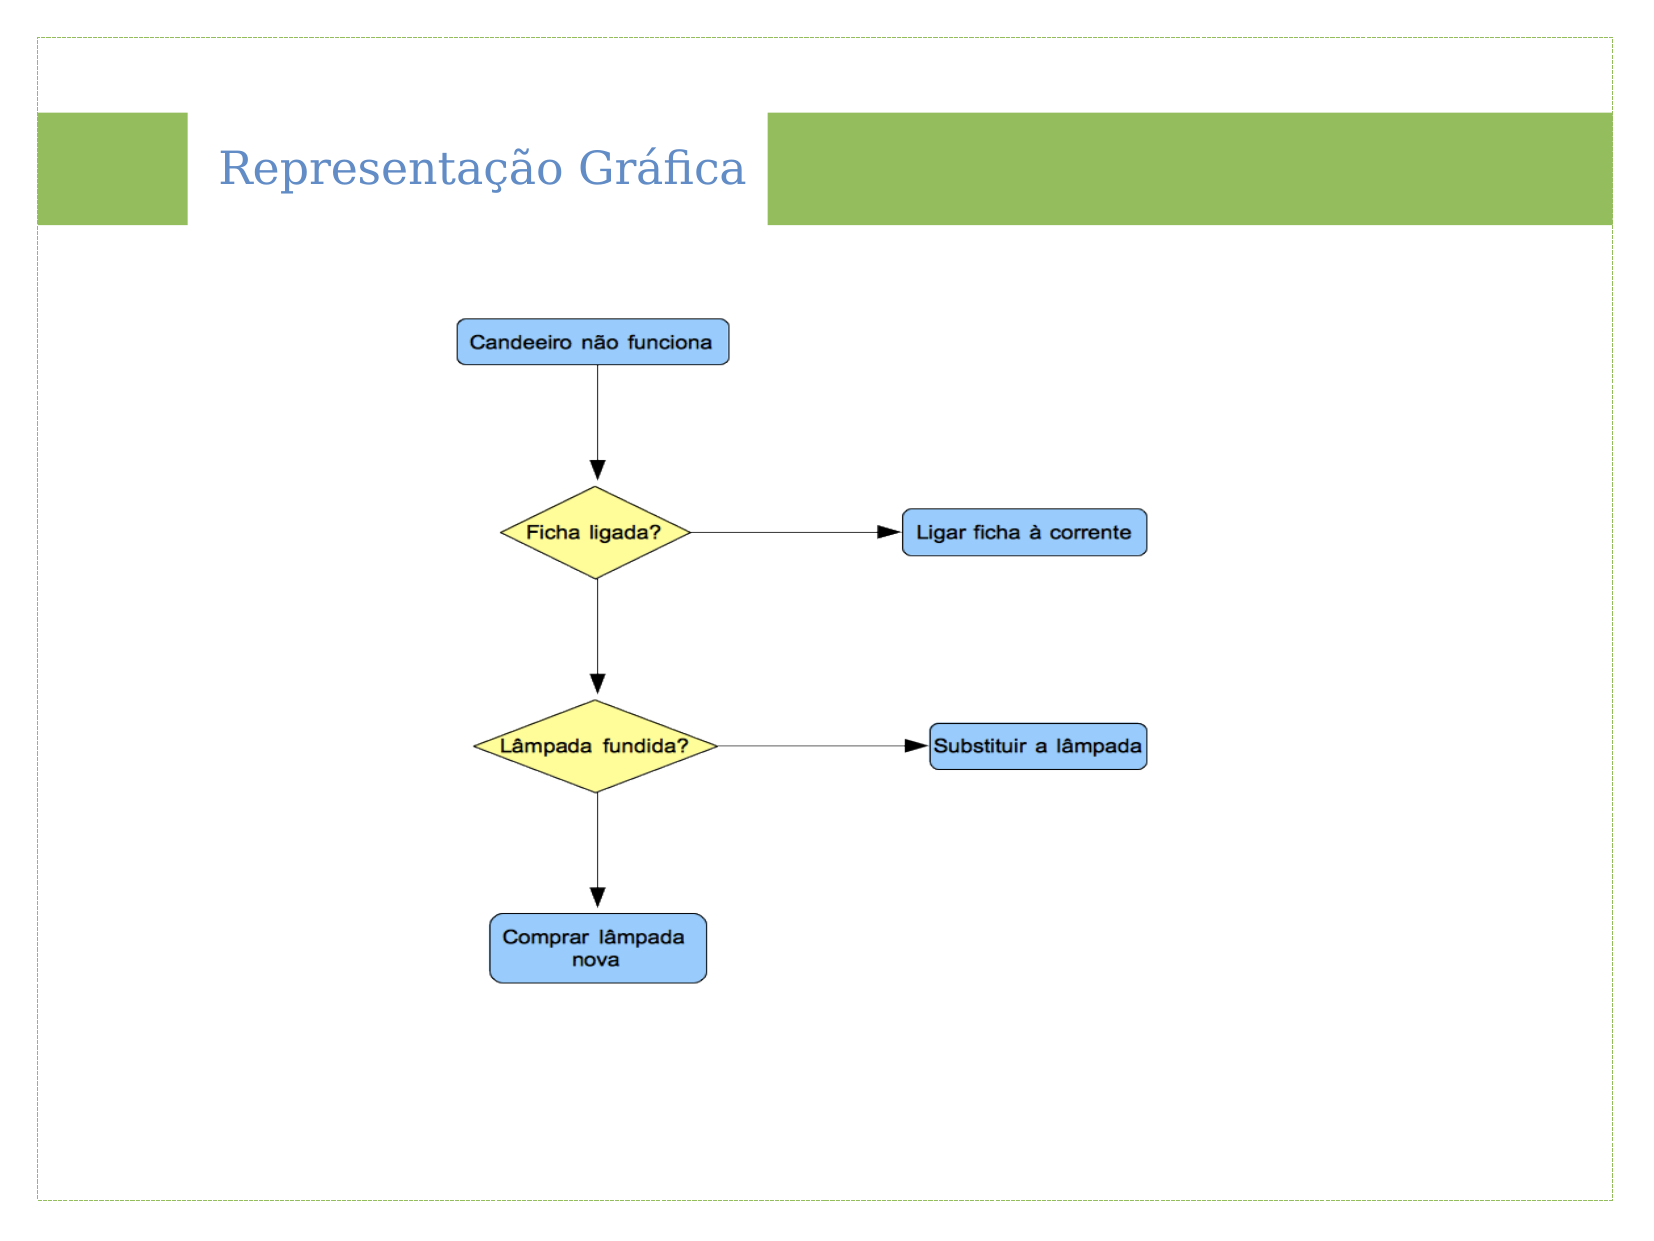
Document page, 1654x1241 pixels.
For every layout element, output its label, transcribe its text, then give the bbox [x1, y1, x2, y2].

text_box [37, 112, 188, 226]
text_box Representação Gráfica [203, 134, 764, 203]
text_box [767, 112, 1613, 226]
picture [425, 307, 1182, 1004]
